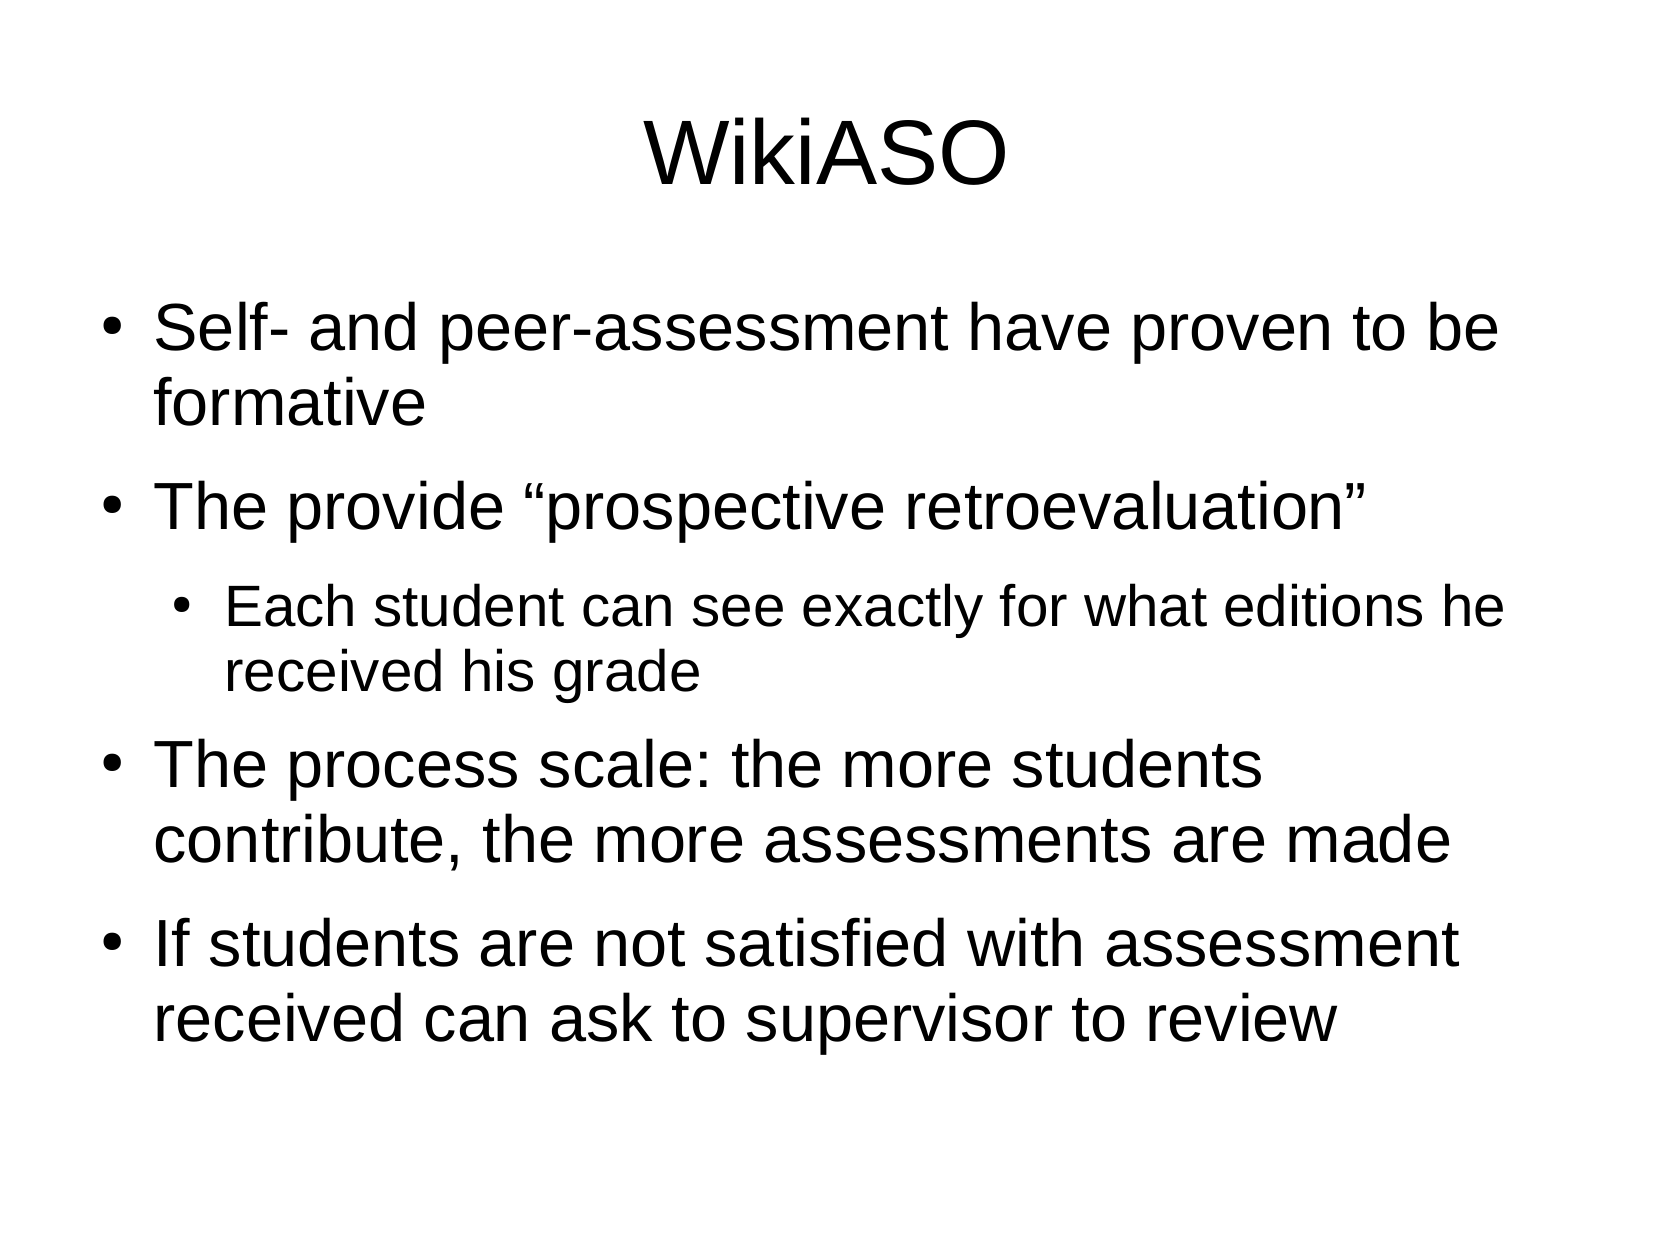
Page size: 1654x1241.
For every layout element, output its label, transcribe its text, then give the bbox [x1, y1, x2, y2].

title WikiASO [82, 49, 1571, 257]
list Self- and peer-assessment have proven to be formative The provide “prospective retroevaluation” Each student can see exactly for what editions he received his grade The process scale: the more students contribute, the more assessments are made If students are not satisfied with assessment received can ask to supervisor to review [82, 290, 1571, 1109]
